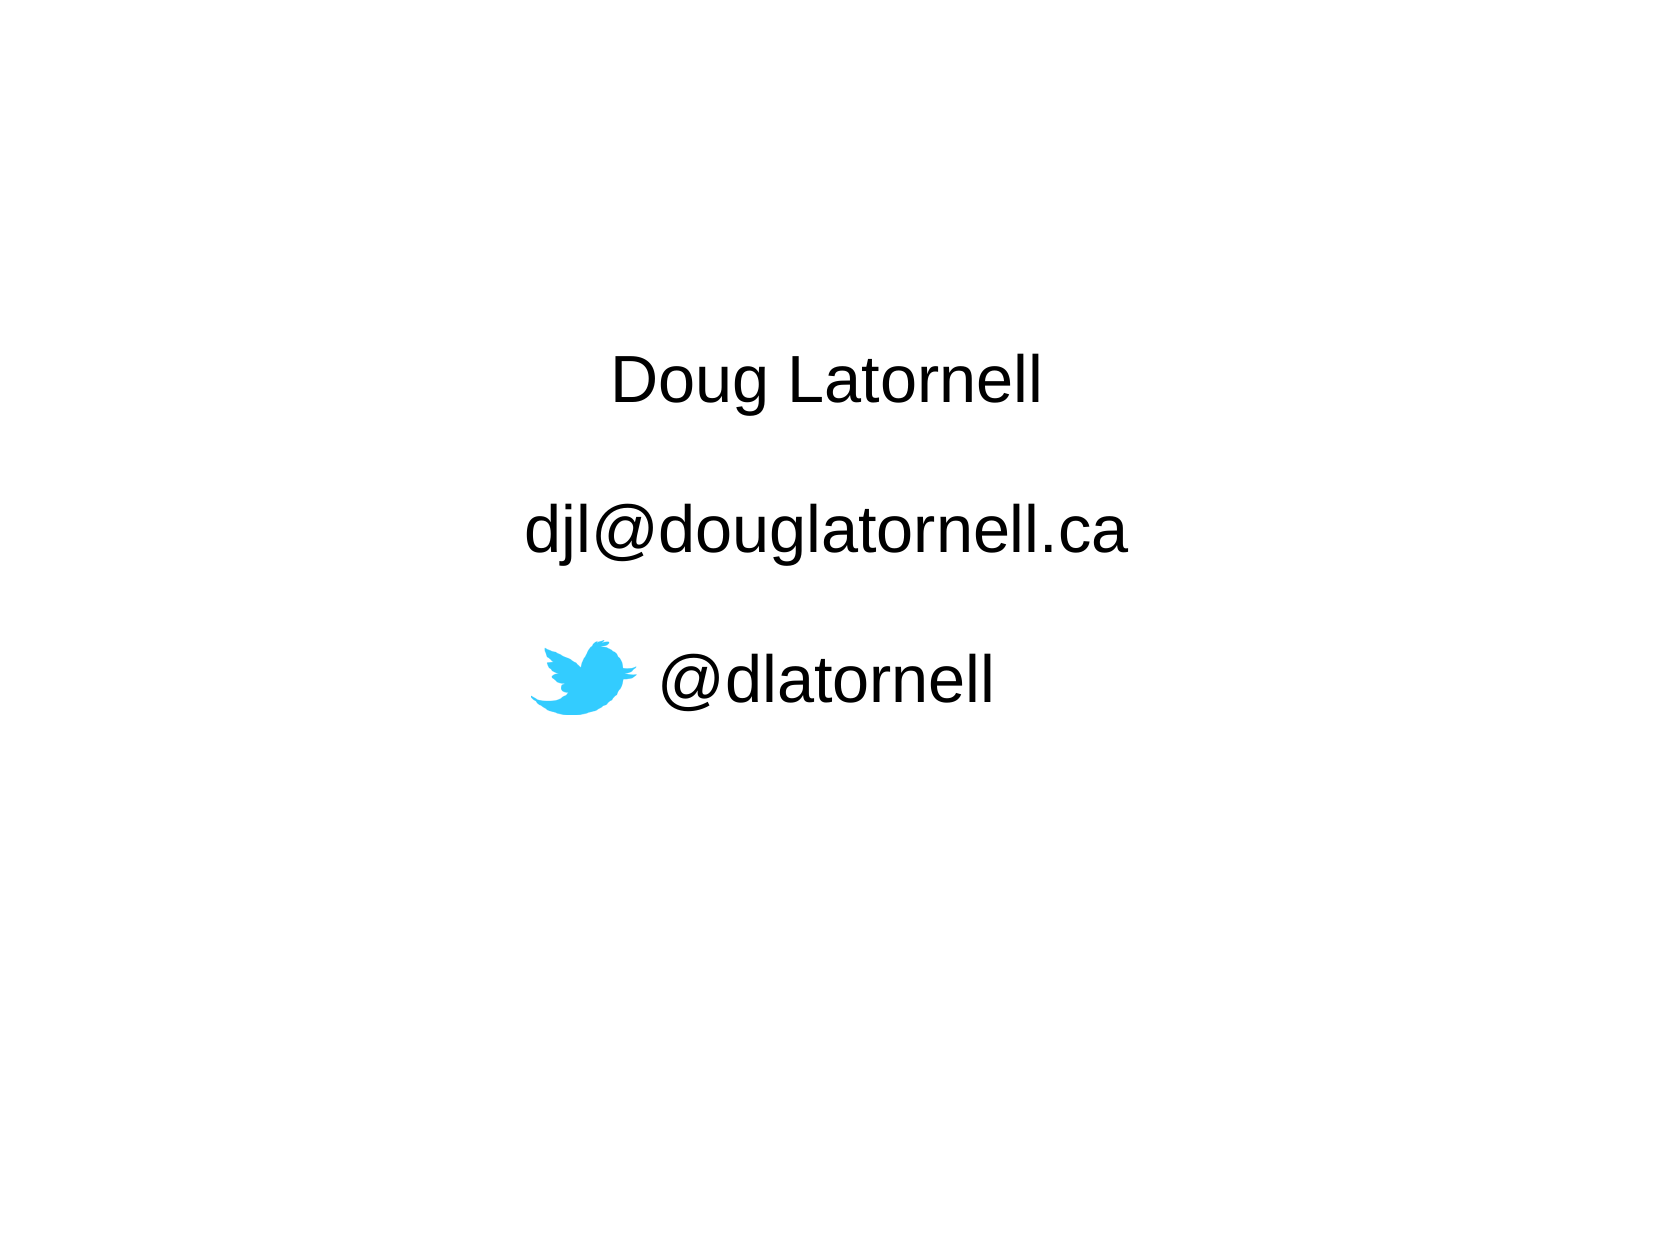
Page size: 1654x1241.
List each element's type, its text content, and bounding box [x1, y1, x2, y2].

subtitle Doug Latornell djl@douglatornell.ca @dlatornell [82, 49, 1571, 1010]
picture [531, 625, 638, 733]
